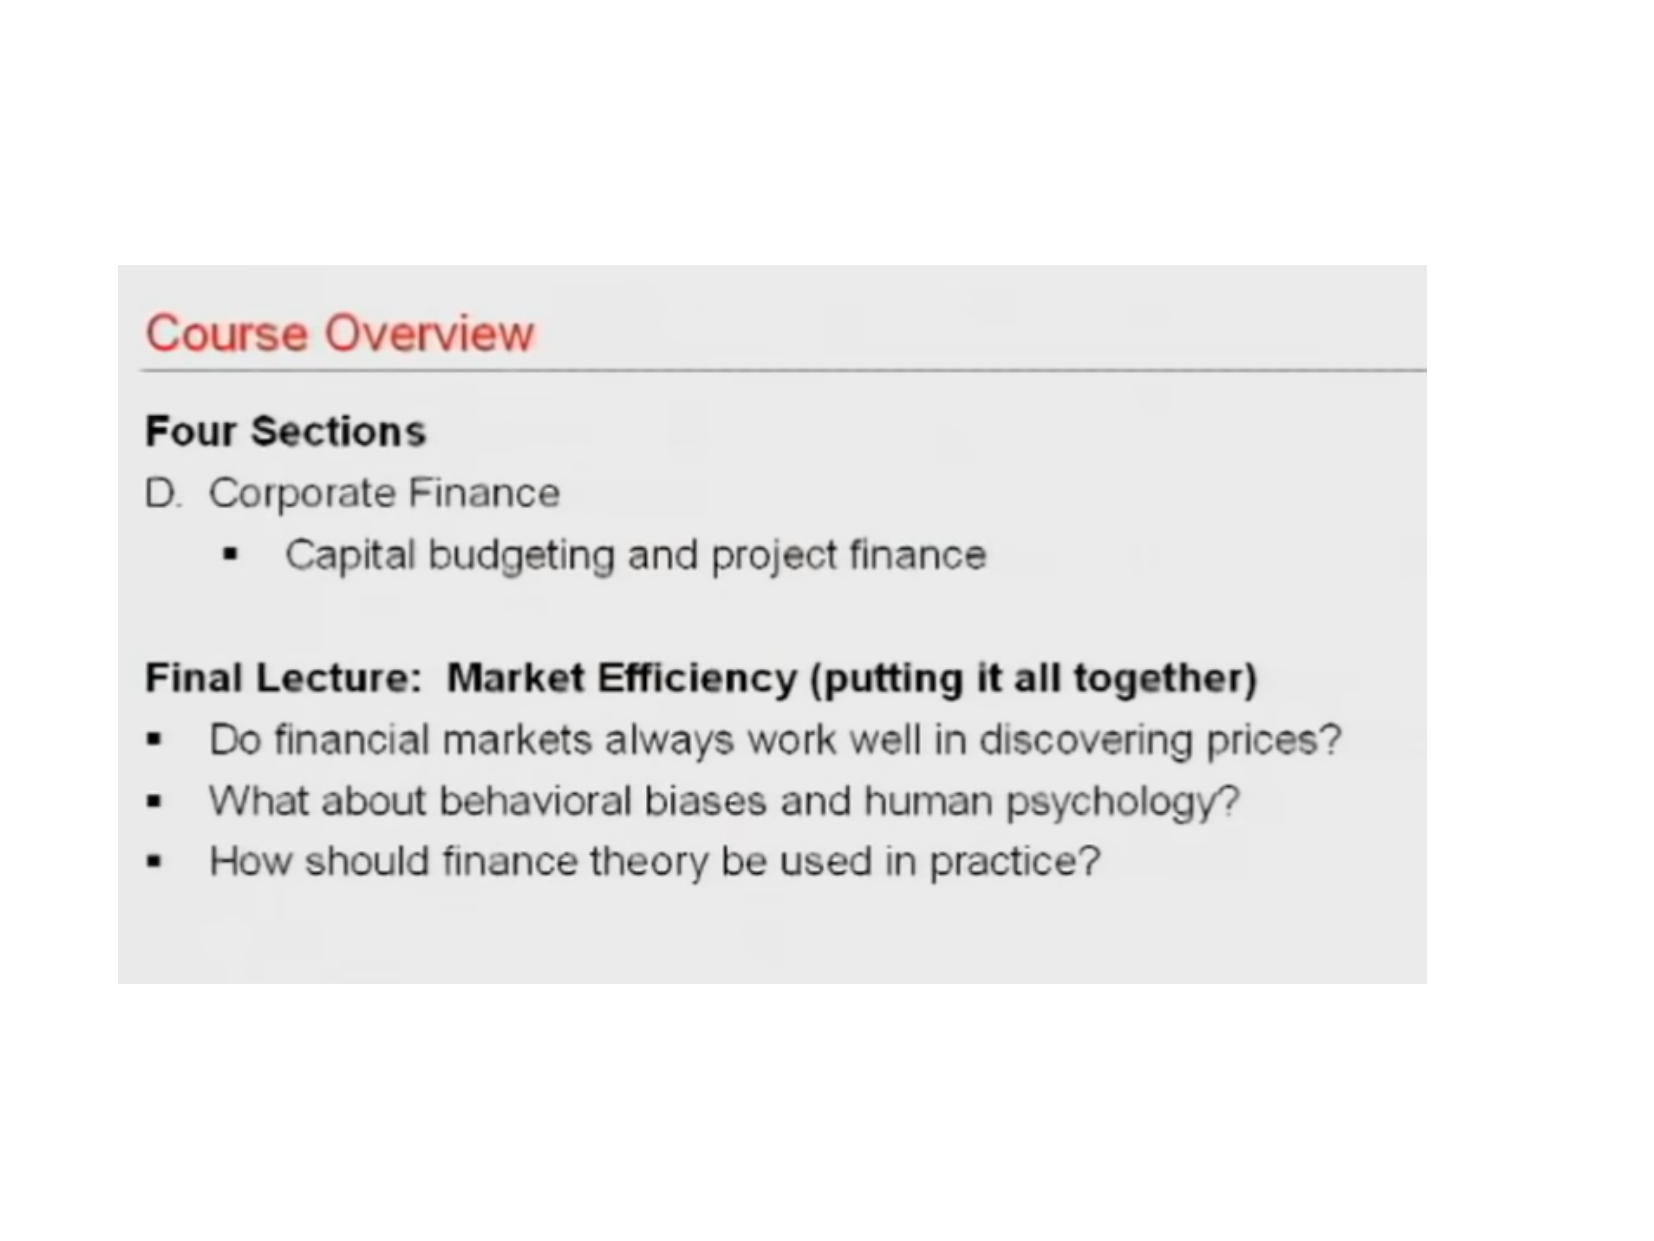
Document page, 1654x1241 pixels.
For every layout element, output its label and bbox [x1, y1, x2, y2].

picture [118, 265, 1427, 984]
